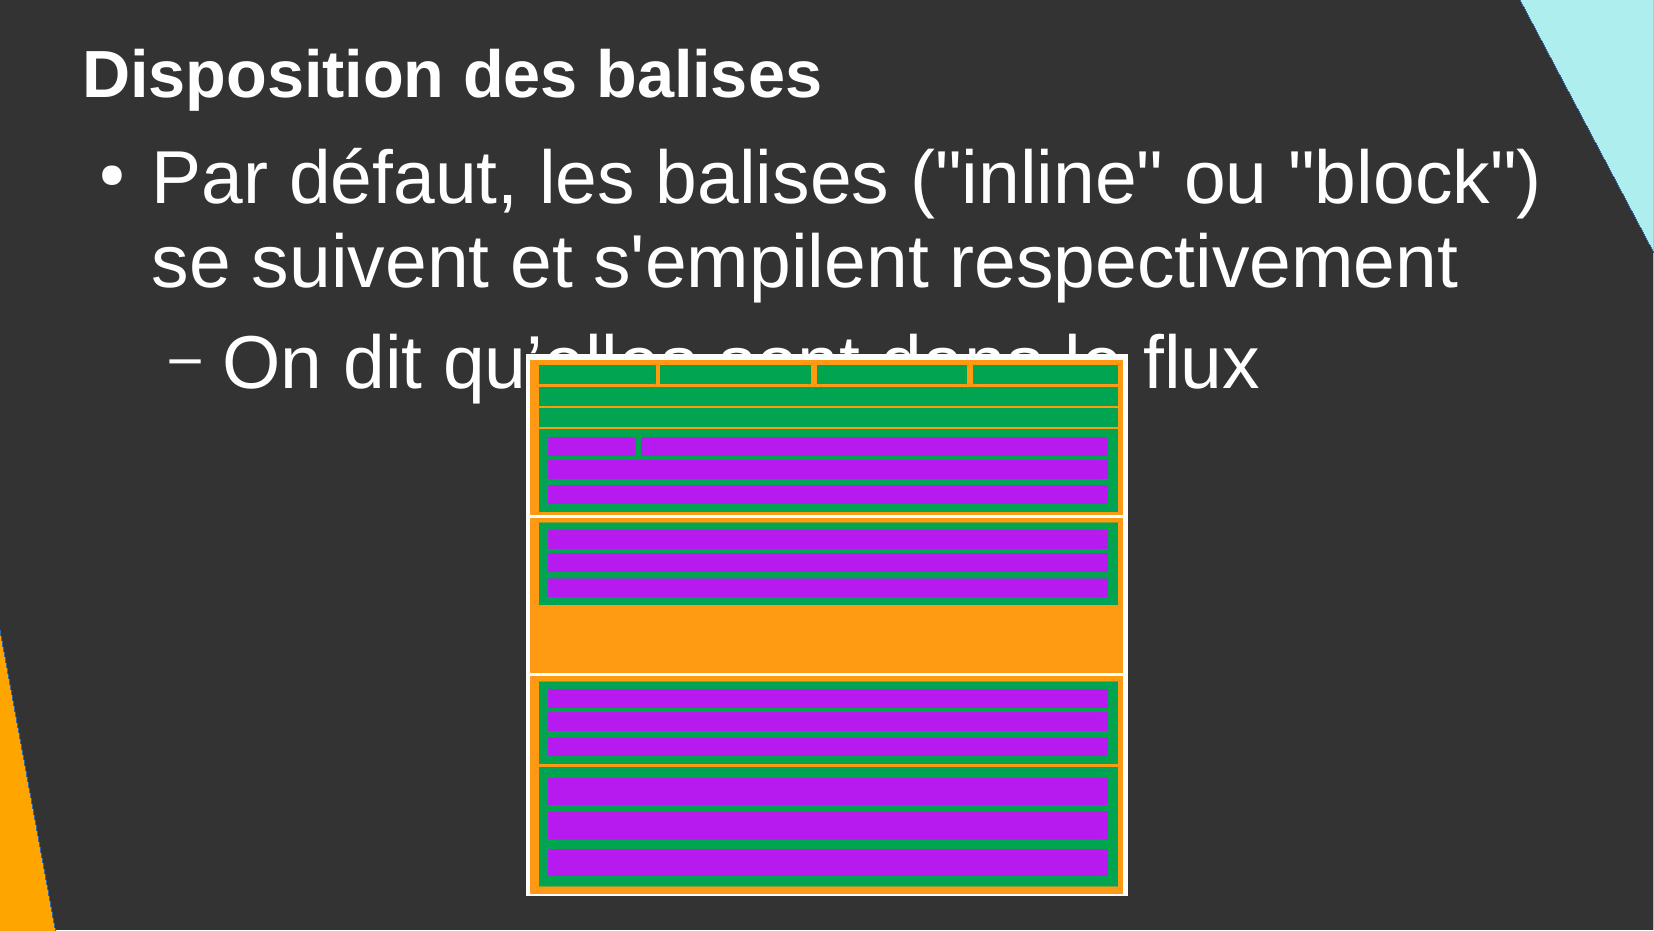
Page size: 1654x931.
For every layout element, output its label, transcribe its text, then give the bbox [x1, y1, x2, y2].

text_box [1520, 0, 1654, 253]
list Par défaut, les balises ("inline" ou "block") se suivent et s'empilent respectivement On dit qu’elles sont dans le flux [80, 135, 1620, 408]
title Disposition des balises [82, 37, 1571, 112]
text_box [0, 629, 56, 931]
picture [526, 354, 1128, 896]
